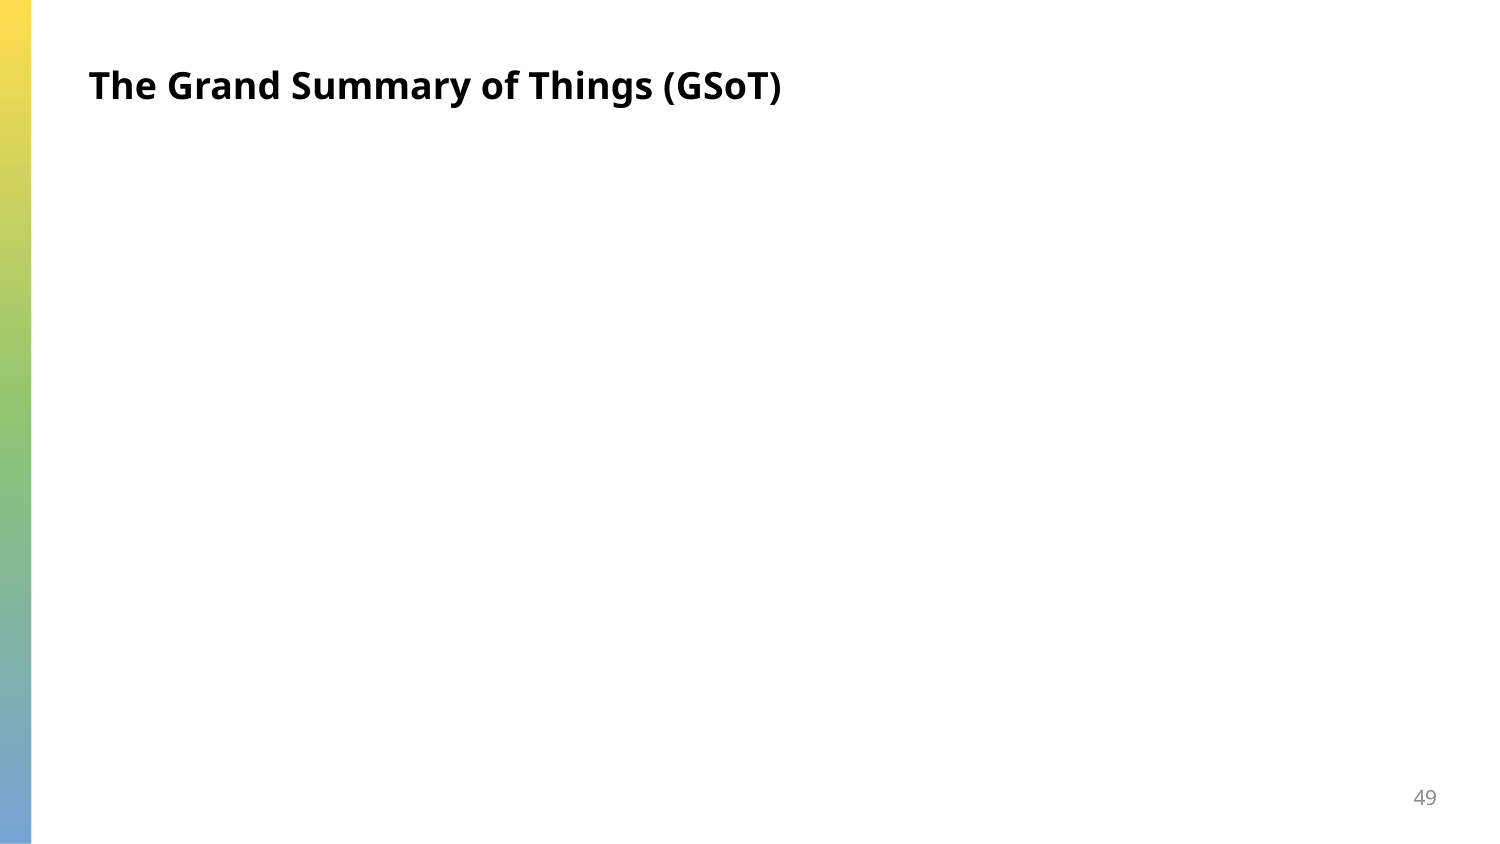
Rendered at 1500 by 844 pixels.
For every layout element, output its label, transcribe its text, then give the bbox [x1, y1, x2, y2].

list The Grand Summary of Things (GSoT) [88, 61, 1442, 157]
picture [0, 0, 1500, 844]
